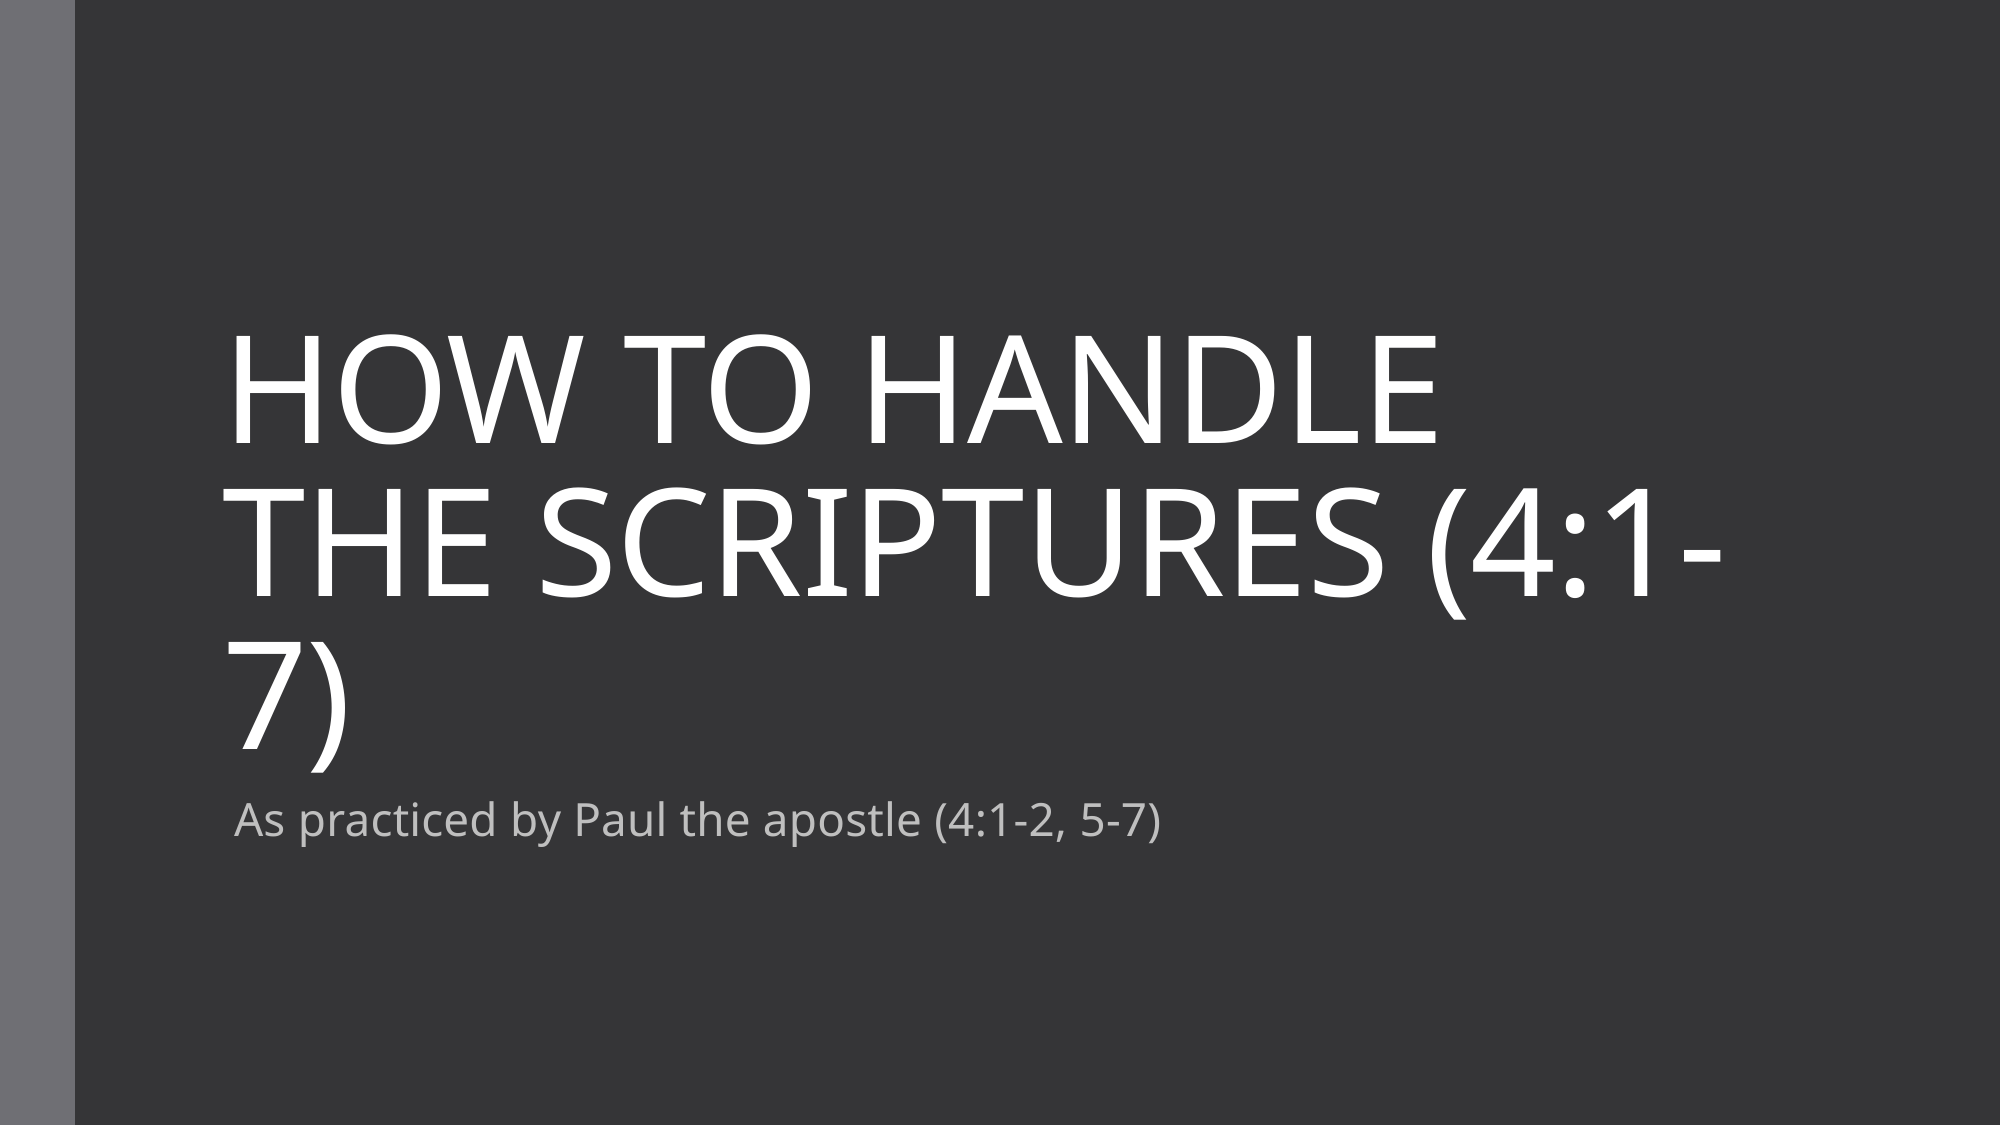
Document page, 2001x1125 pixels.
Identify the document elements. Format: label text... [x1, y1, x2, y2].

title HOW TO HANDLE THE SCRIPTURES (4:1-7) [206, 124, 1752, 787]
subtitle As practiced by Paul the apostle (4:1-2, 5-7) [206, 787, 1752, 1066]
